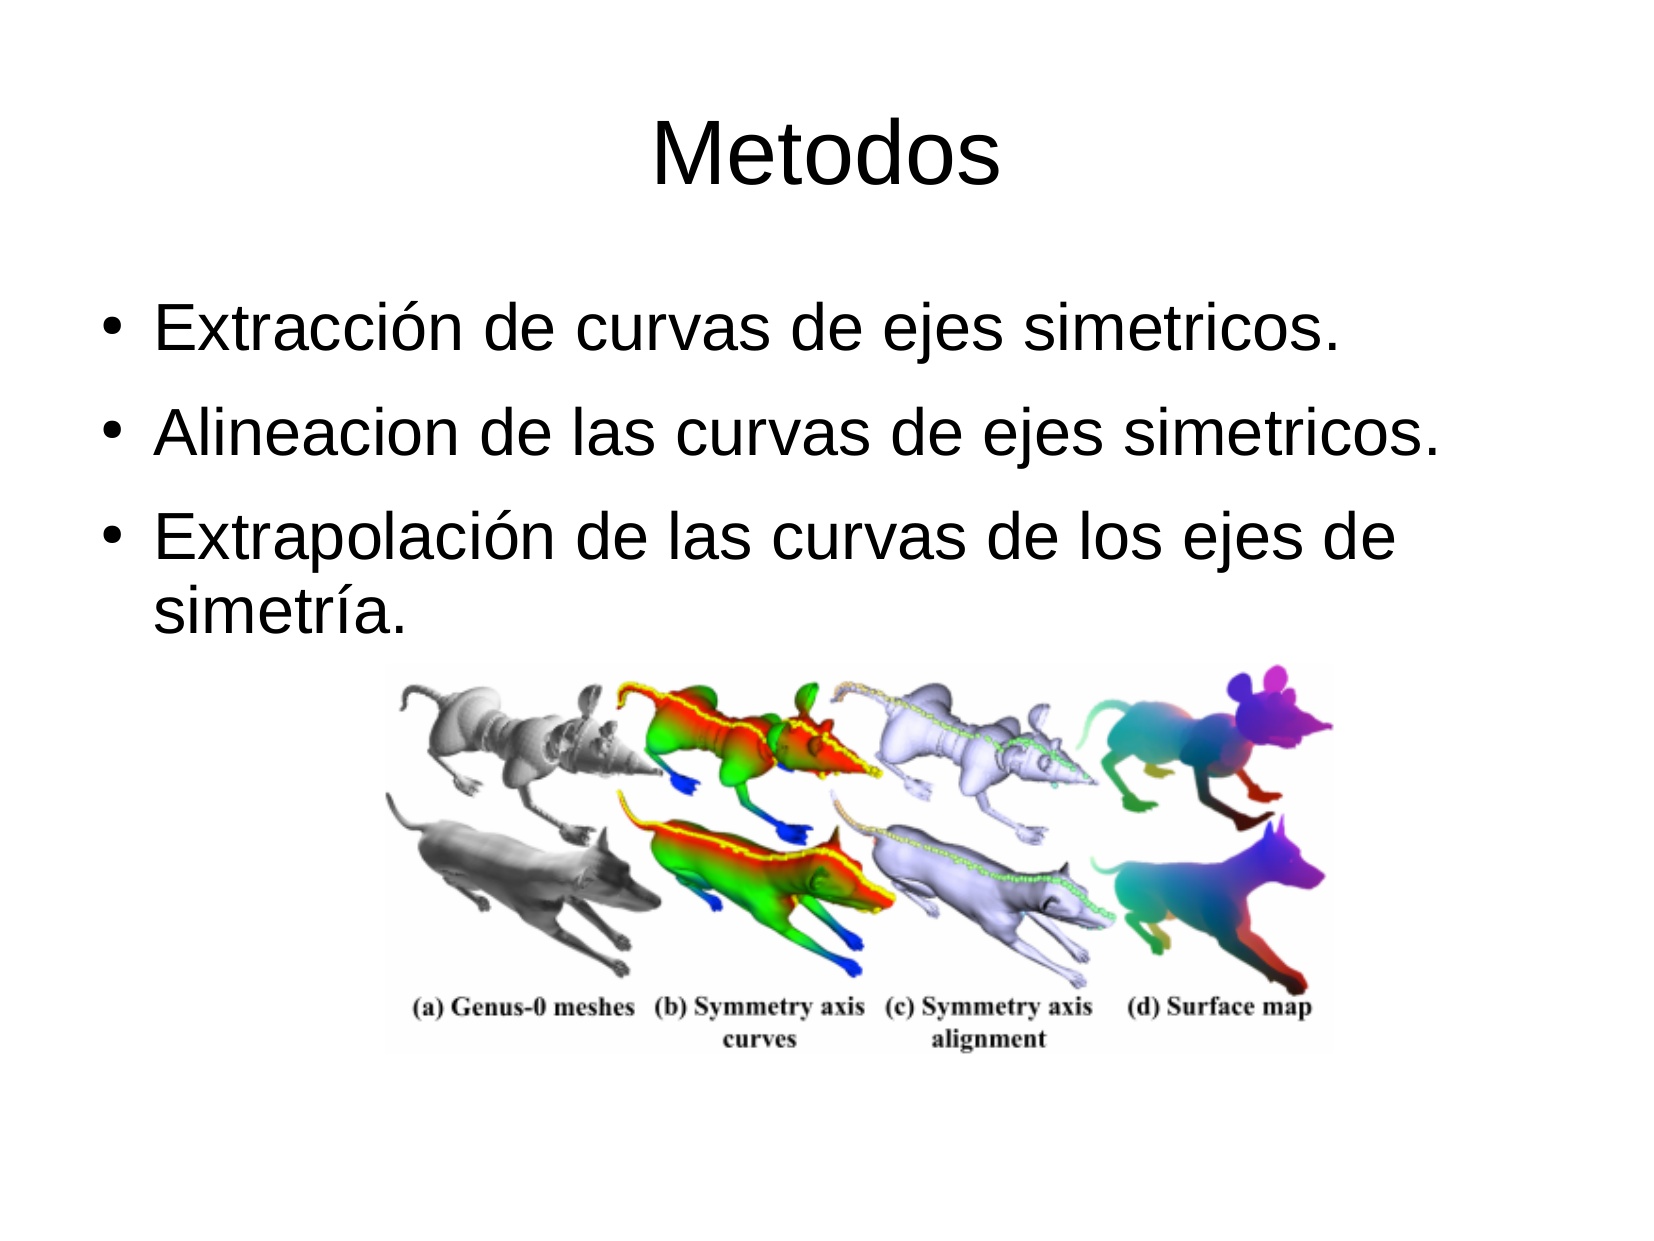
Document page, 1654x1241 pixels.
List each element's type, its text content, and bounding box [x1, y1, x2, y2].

picture [375, 659, 1349, 1066]
title Metodos [82, 49, 1571, 257]
list Extracción de curvas de ejes simetricos. Alineacion de las curvas de ejes simetricos. Extrapolación de las curvas de los ejes de simetría. [82, 290, 1571, 1010]
